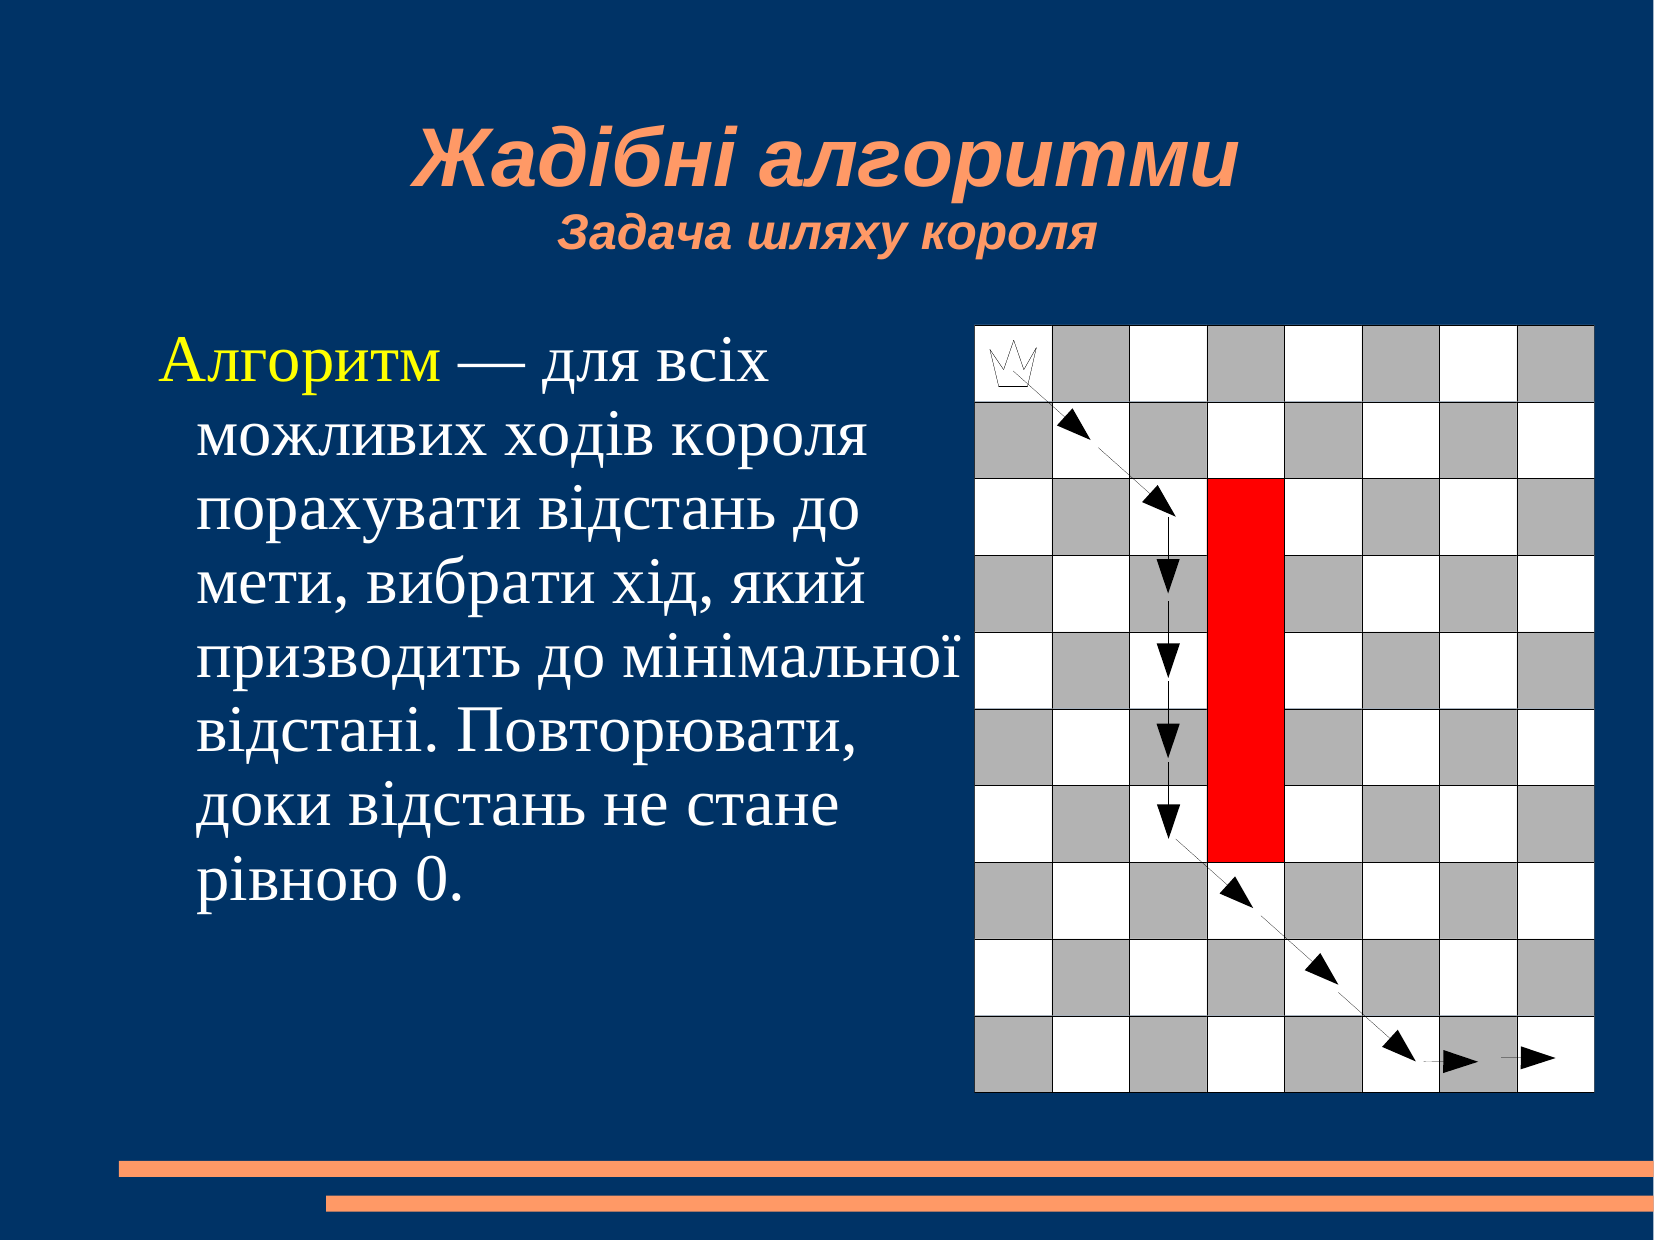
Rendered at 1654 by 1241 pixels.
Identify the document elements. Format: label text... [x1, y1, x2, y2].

list Алгоритм — для всіх можливих ходів короля порахувати відстань до мети, вибрати хід, який призводить до мінімальної відстані. Повторювати, доки відстань не стане рівною 0. [121, 325, 1004, 1132]
title Жадібні алгоритми Задача шляху короля [121, 46, 1534, 325]
picture [974, 324, 1595, 1093]
